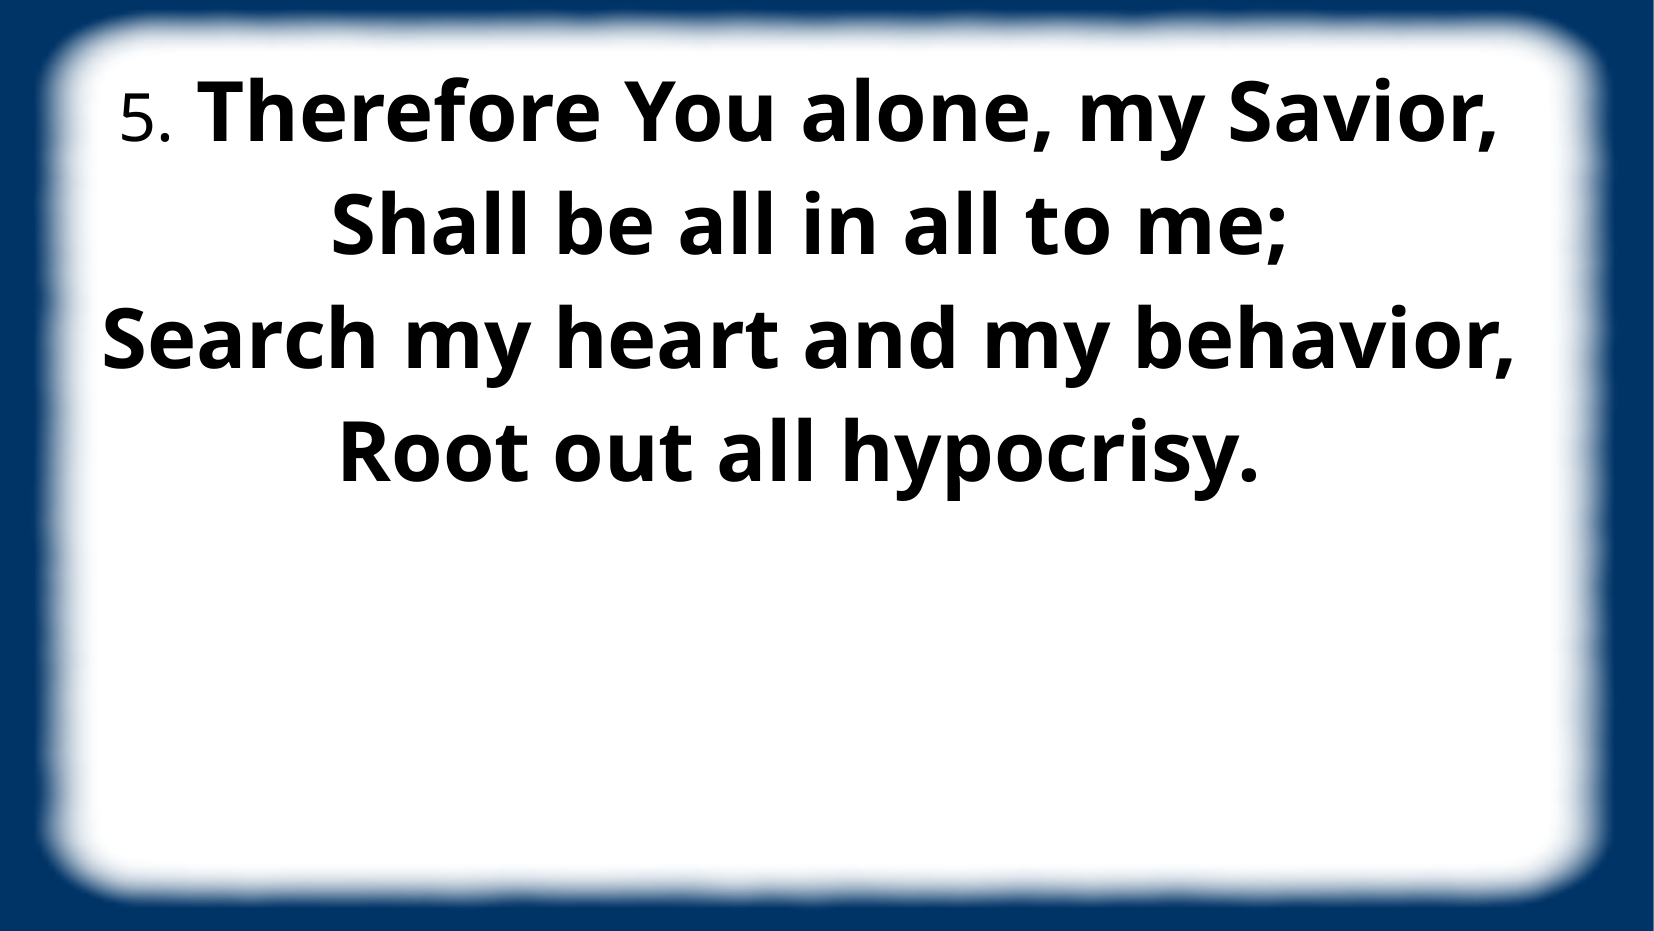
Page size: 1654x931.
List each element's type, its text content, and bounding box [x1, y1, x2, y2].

text_box 5. Therefore You alone, my Savior, Shall be all in all to me; Search my heart and my behavior, Root out all hypocrisy. [75, 45, 1546, 503]
picture [0, 0, 1654, 931]
